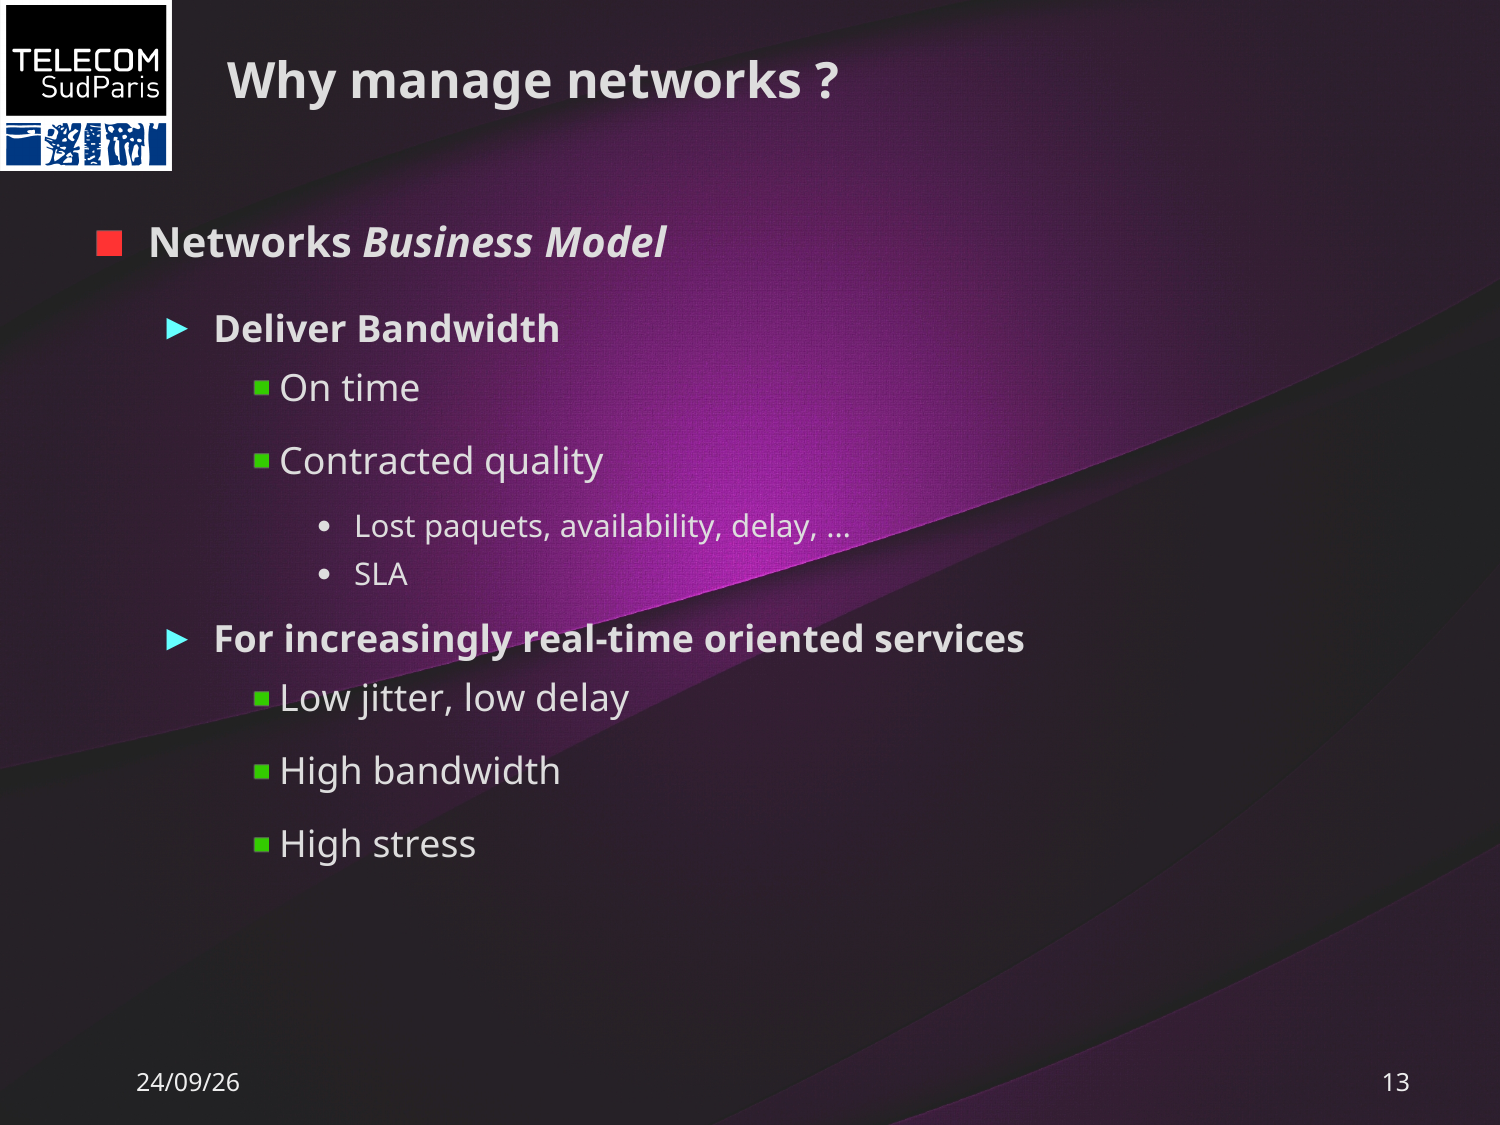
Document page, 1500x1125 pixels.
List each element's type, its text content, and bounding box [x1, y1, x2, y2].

title Why manage networks ? [212, 19, 1406, 138]
list Networks Business Model Deliver Bandwidth On time Contracted quality Lost paquets, availability, delay, … SLA For increasingly real-time oriented services Low jitter, low delay High bandwidth High stress [76, 207, 1427, 977]
picture [0, 0, 1500, 1125]
